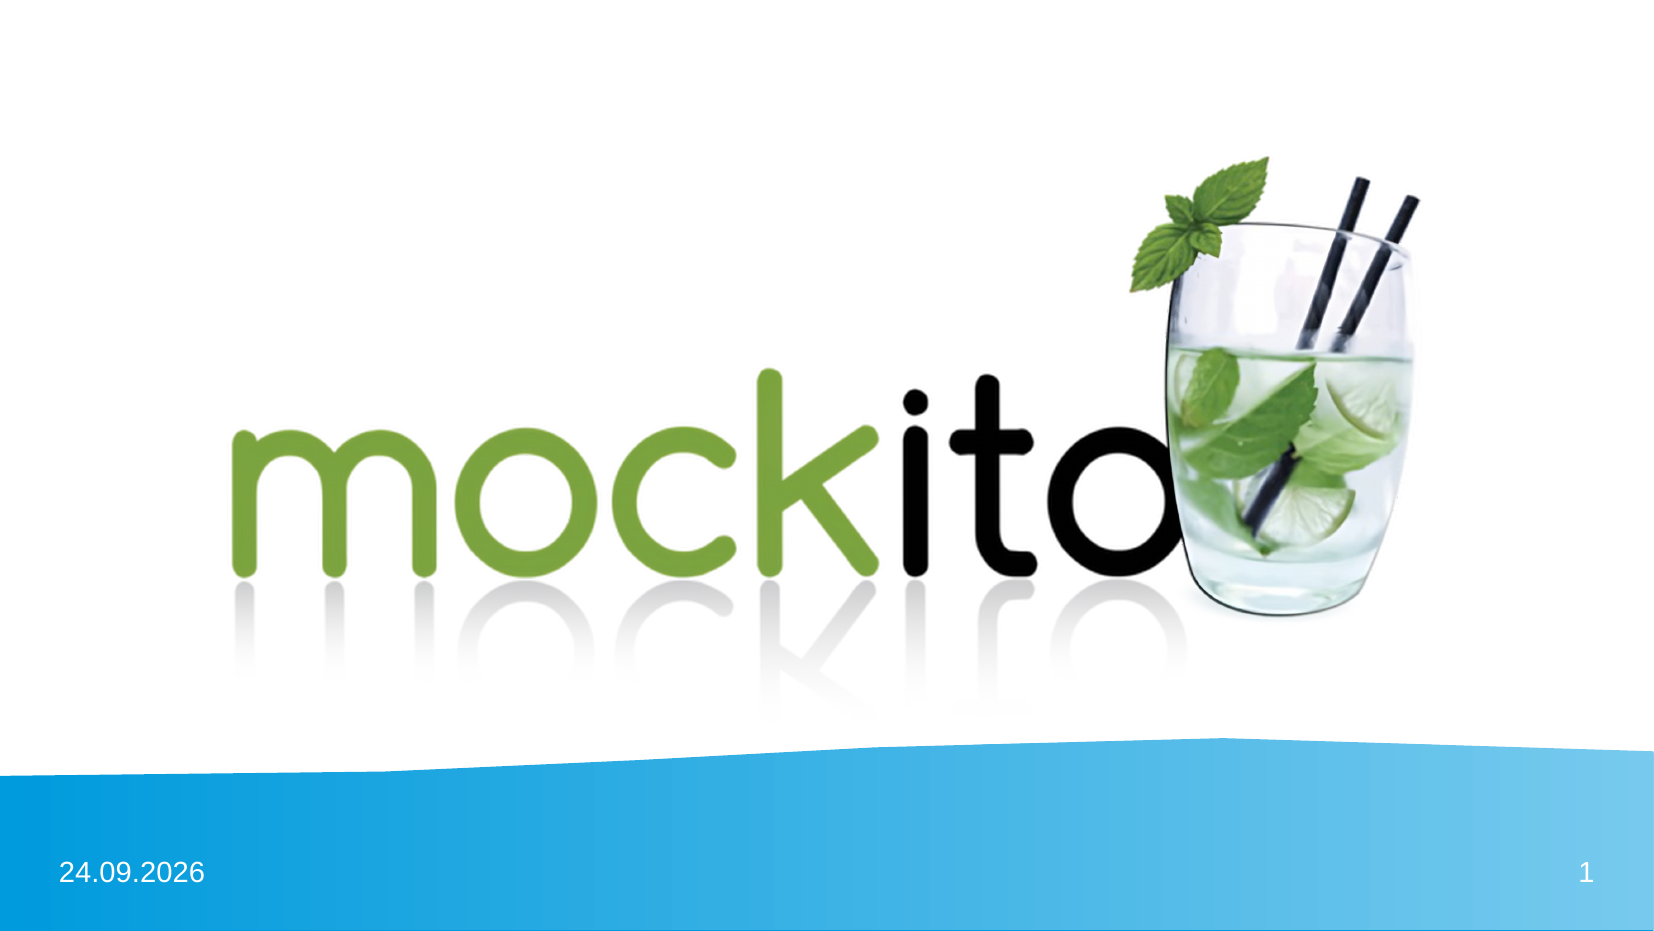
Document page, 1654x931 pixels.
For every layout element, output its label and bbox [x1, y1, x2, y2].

picture [103, 66, 1551, 790]
